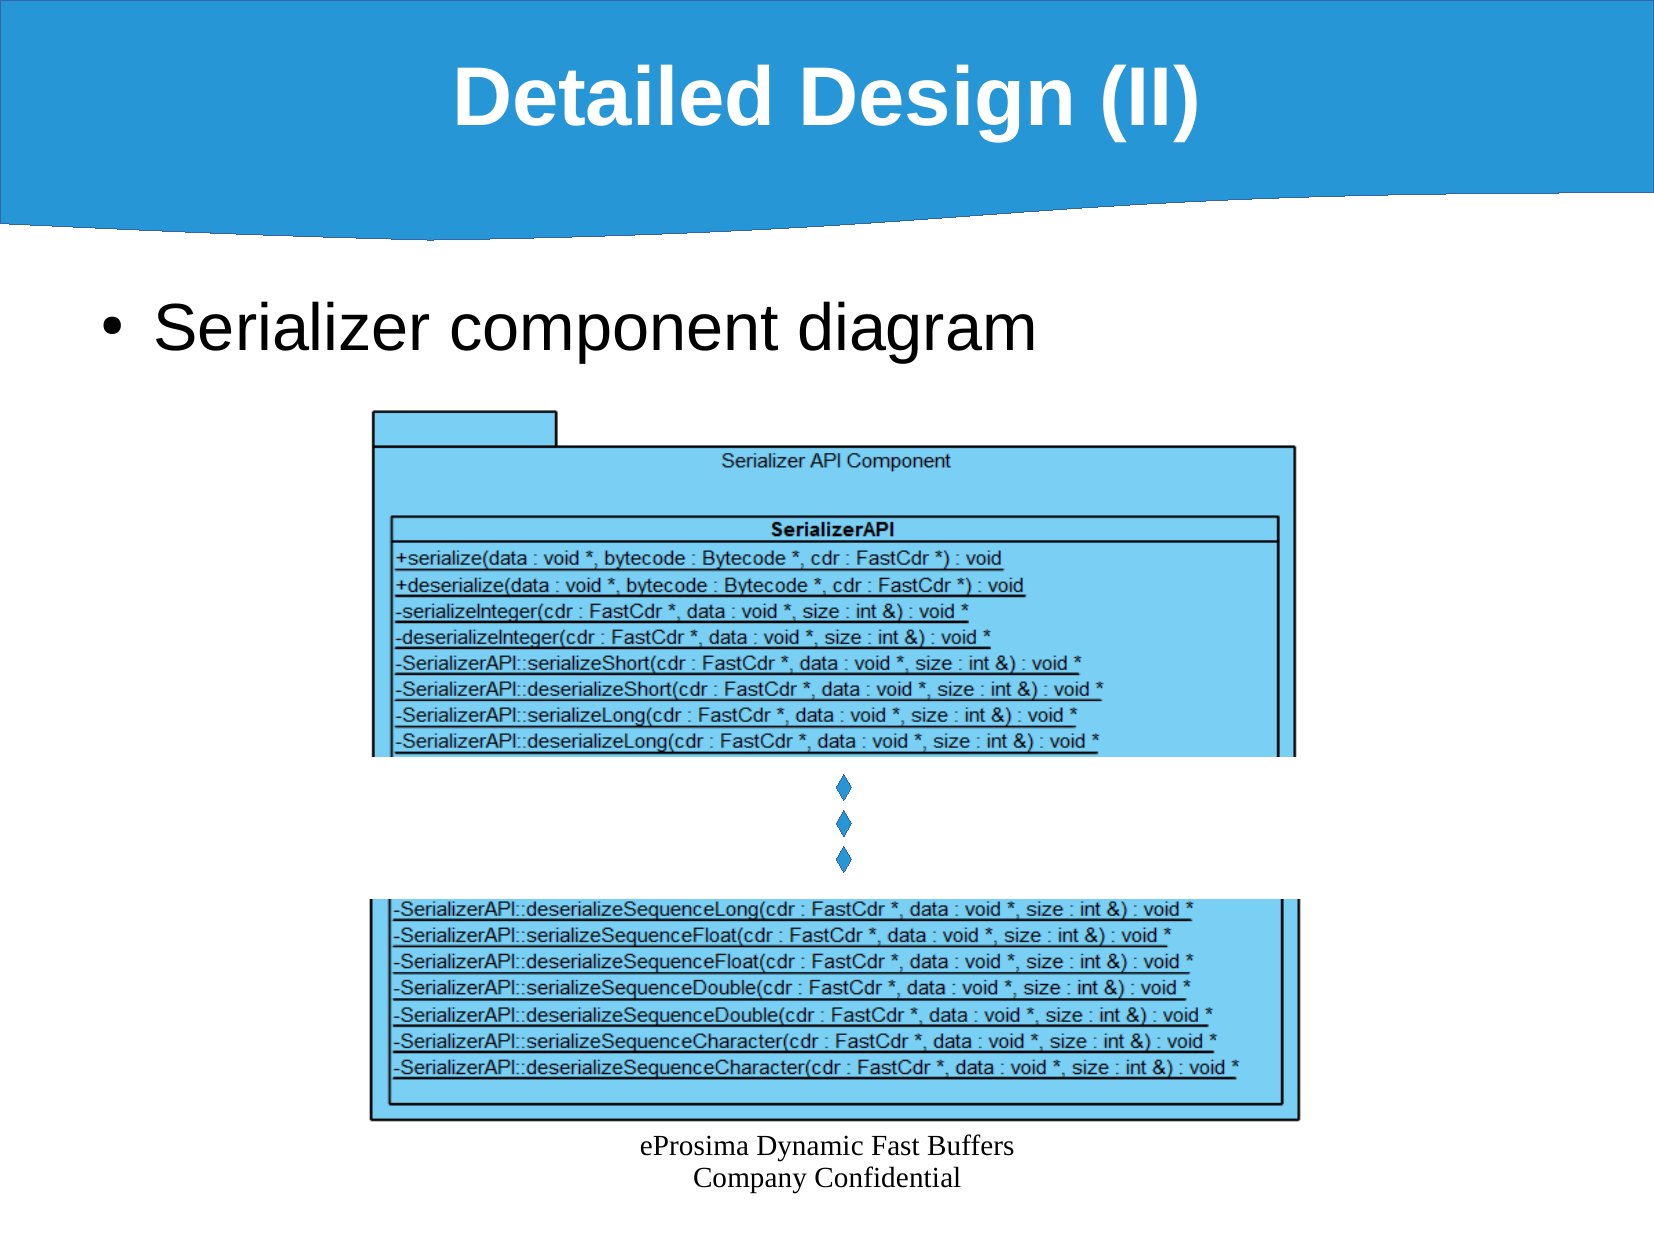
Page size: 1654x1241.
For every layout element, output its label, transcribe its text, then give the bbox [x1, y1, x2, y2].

list Serializer component diagram [82, 290, 1571, 1010]
text_box [836, 810, 852, 837]
picture [363, 899, 1306, 1124]
text_box Detailed Design (II) [0, 0, 1654, 241]
picture [368, 404, 1306, 757]
text_box [836, 846, 852, 873]
text_box [836, 774, 852, 801]
